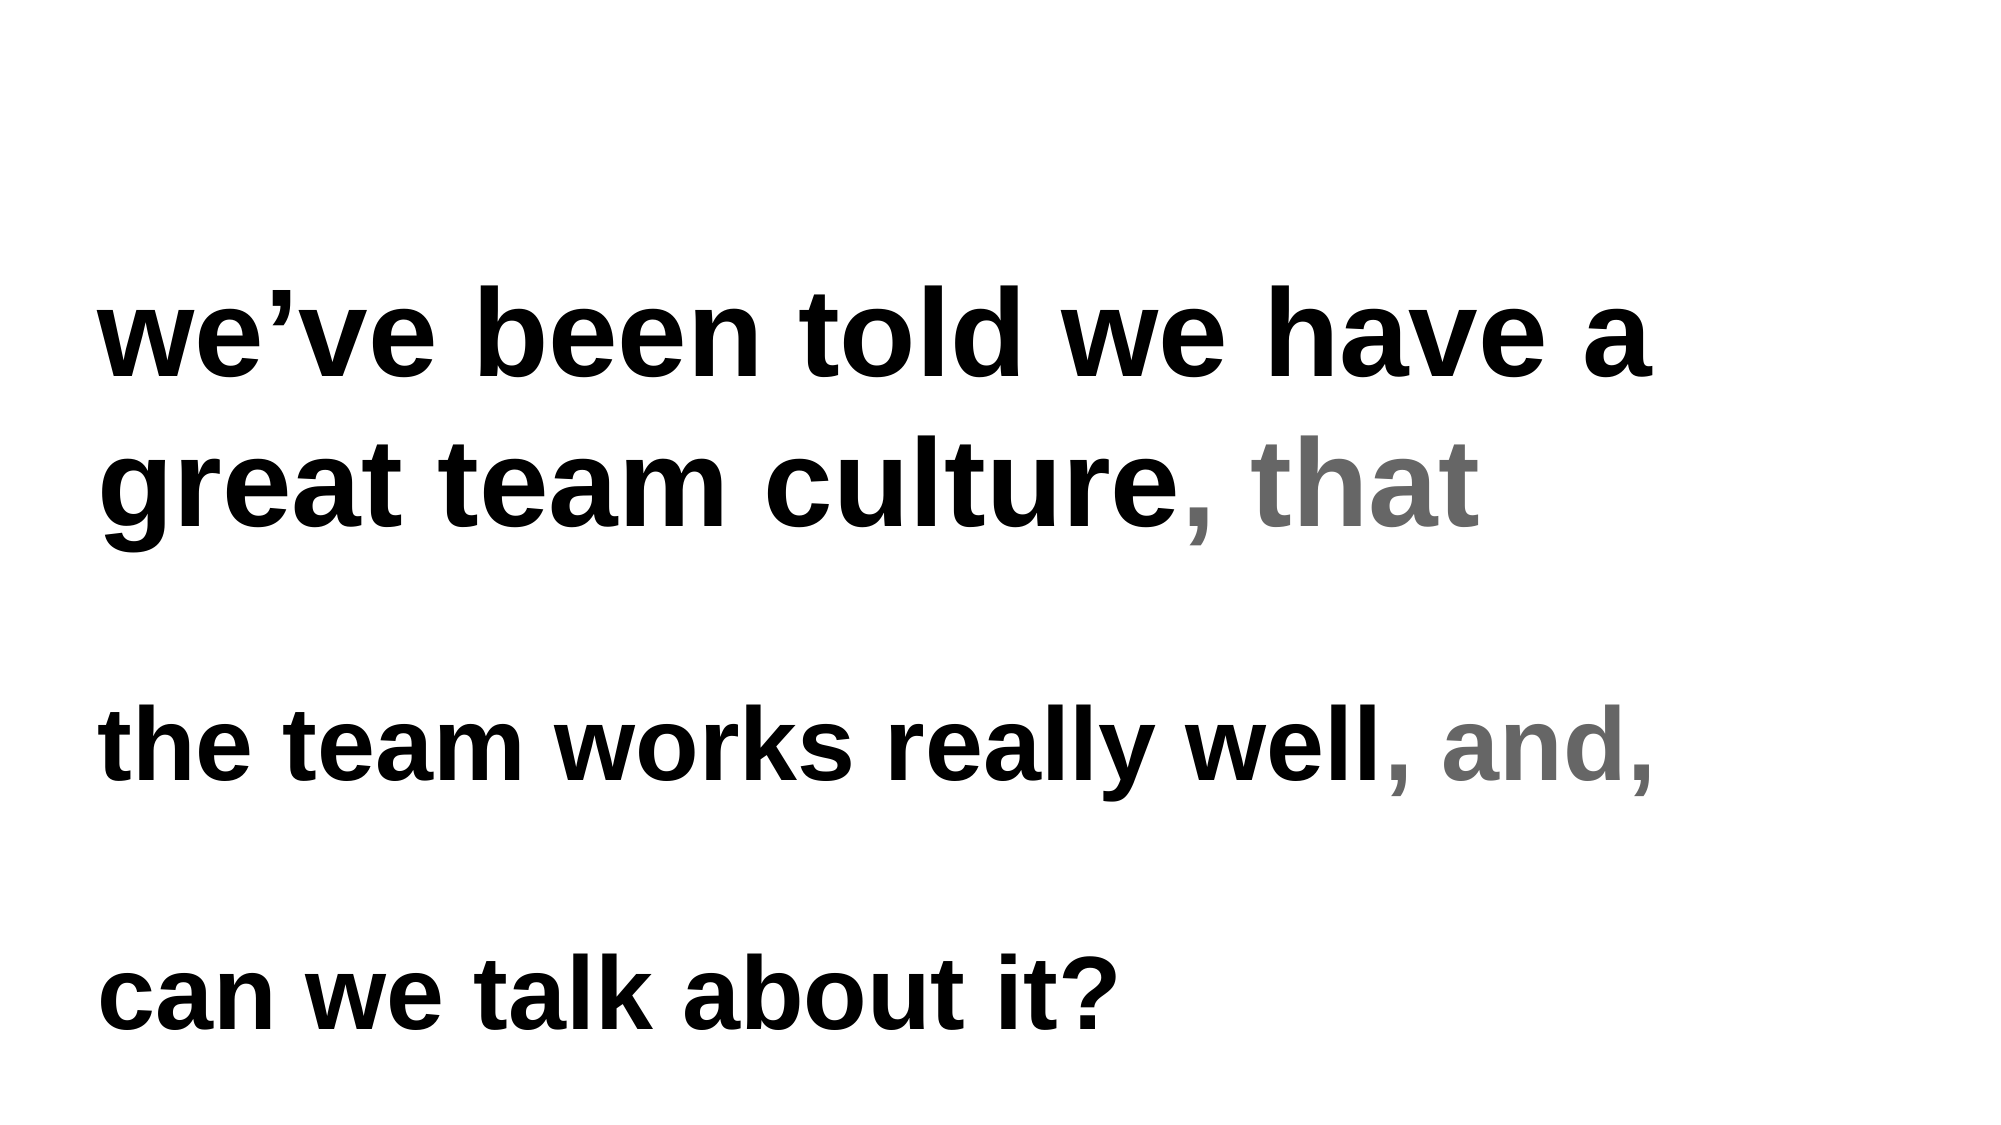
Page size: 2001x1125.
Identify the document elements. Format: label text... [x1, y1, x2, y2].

text_box we’ve been told we have a great team culture, that the team works really well, and, can we talk about it? [82, 243, 1898, 956]
